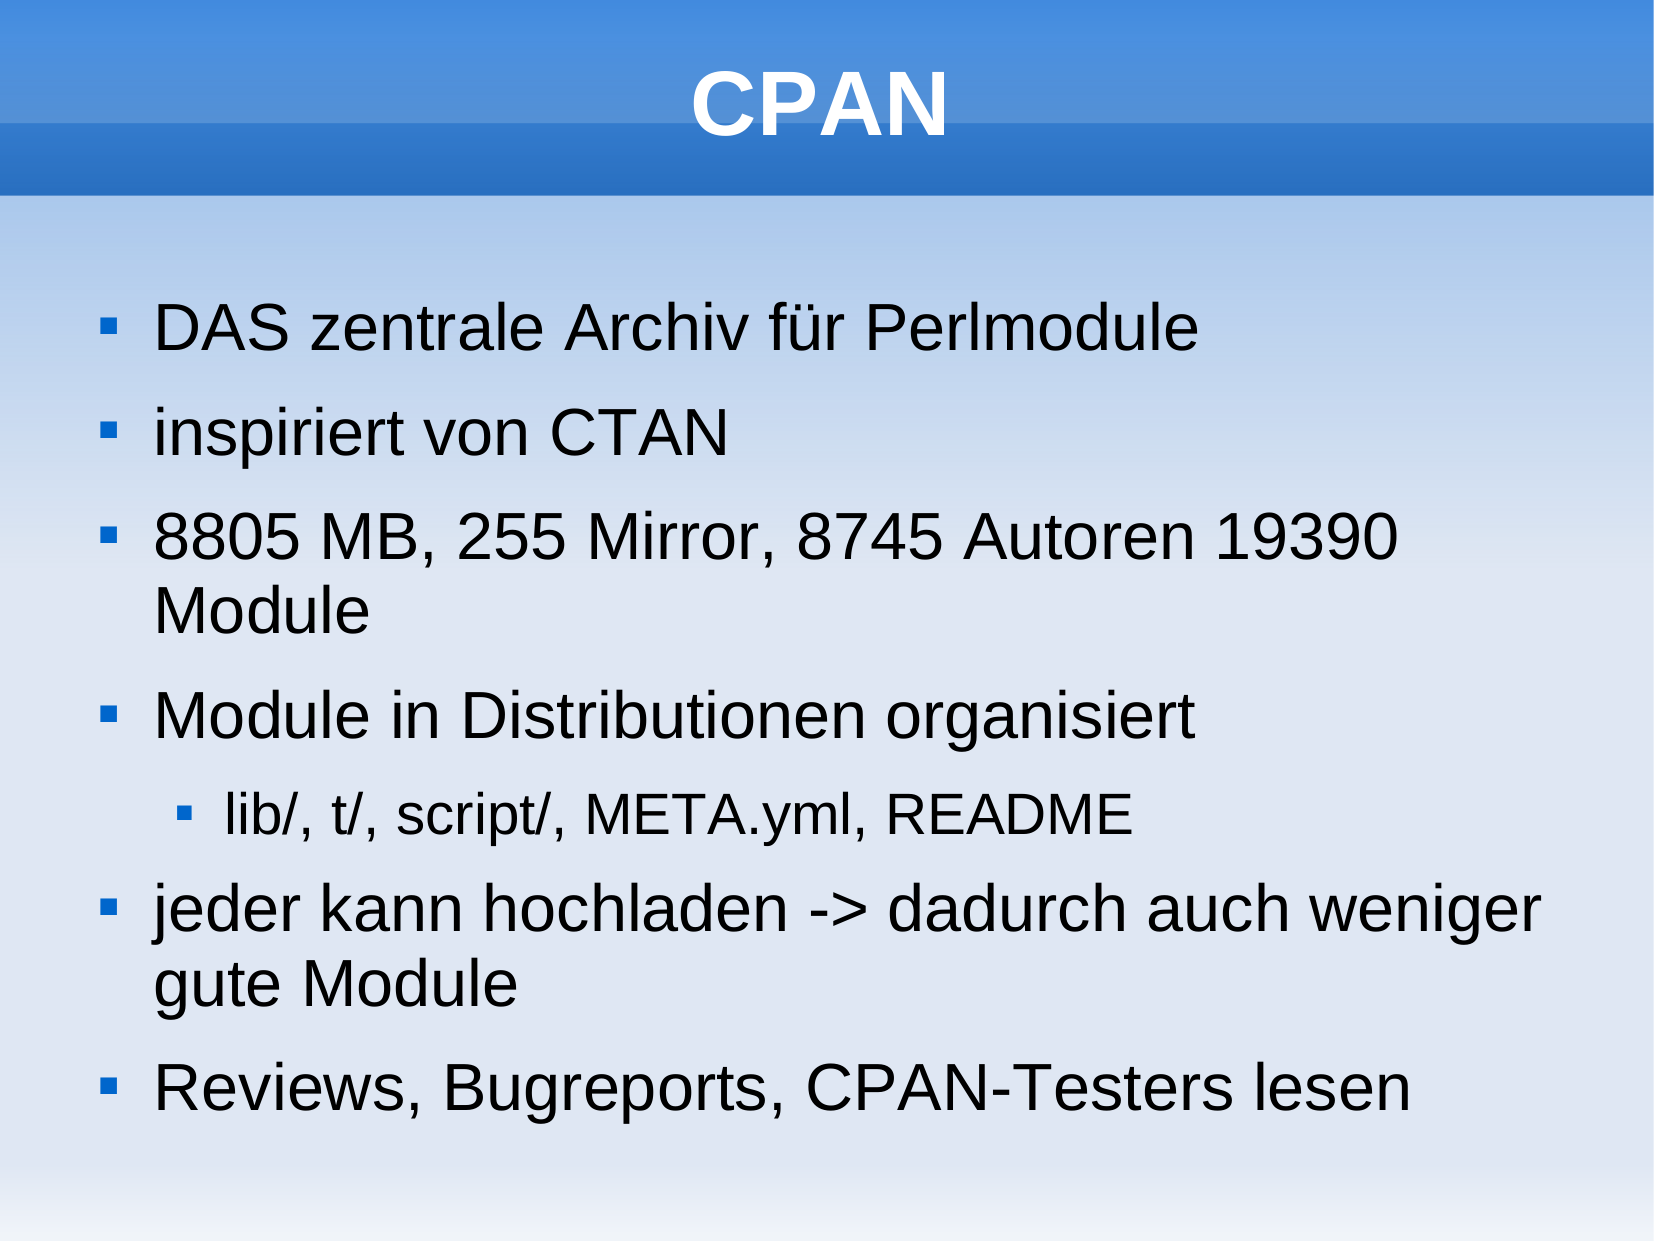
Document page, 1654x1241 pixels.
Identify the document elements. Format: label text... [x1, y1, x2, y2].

picture [0, 0, 1654, 1241]
title CPAN [76, 7, 1565, 200]
list DAS zentrale Archiv für Perlmodule inspiriert von CTAN 8805 MB, 255 Mirror, 8745 Autoren 19390 Module Module in Distributionen organisiert lib/, t/, script/, META.yml, README jeder kann hochladen -> dadurch auch weniger gute Module Reviews, Bugreports, CPAN-Testers lesen [82, 290, 1571, 1125]
